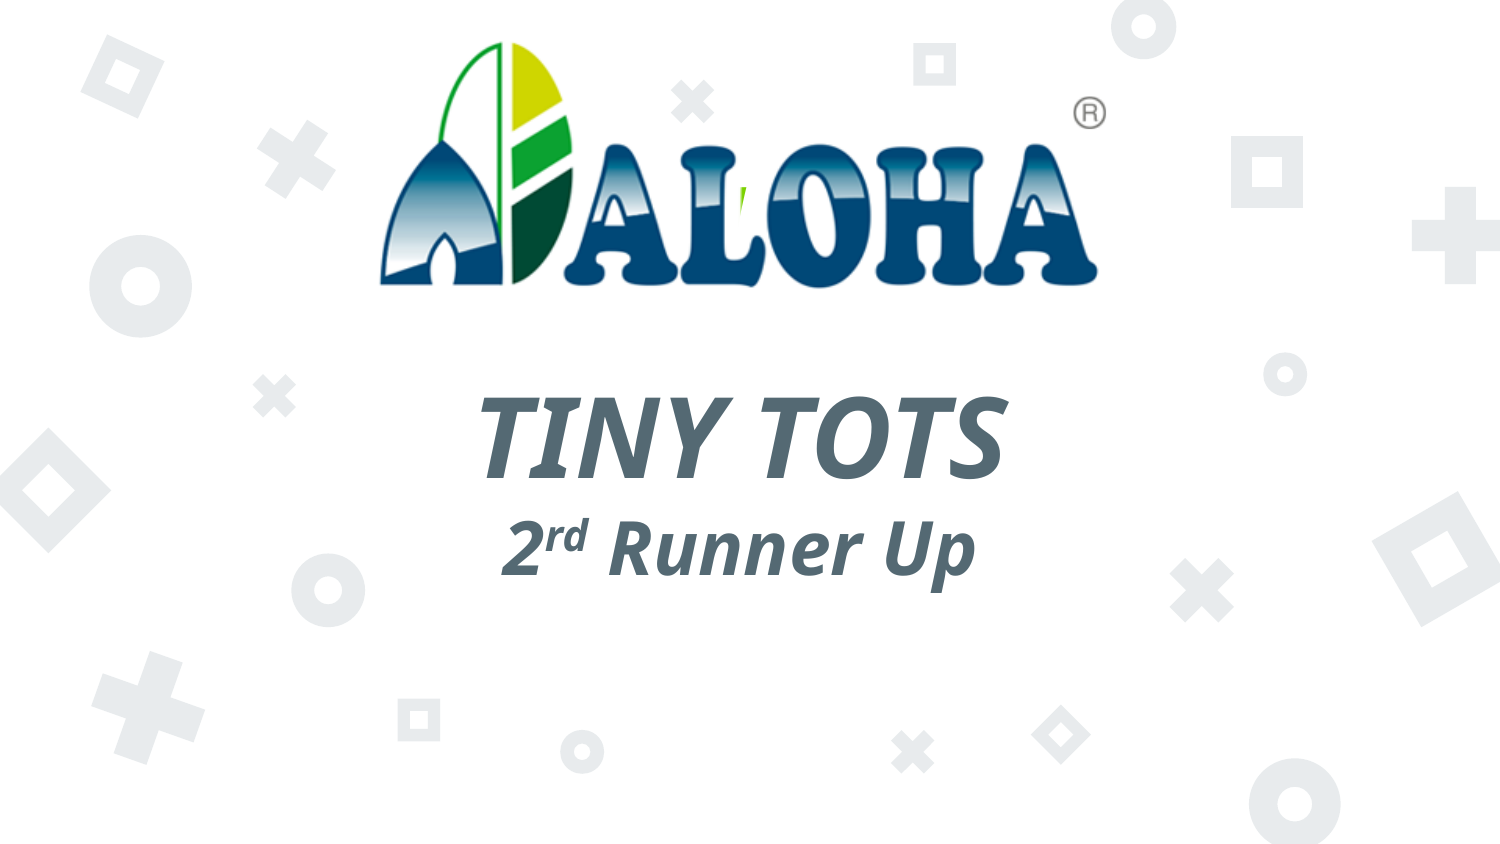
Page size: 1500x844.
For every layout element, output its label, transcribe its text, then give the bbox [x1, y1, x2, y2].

picture [356, 23, 1122, 311]
text_box TINY TOTS 2rd Runner Up [324, 354, 1158, 603]
